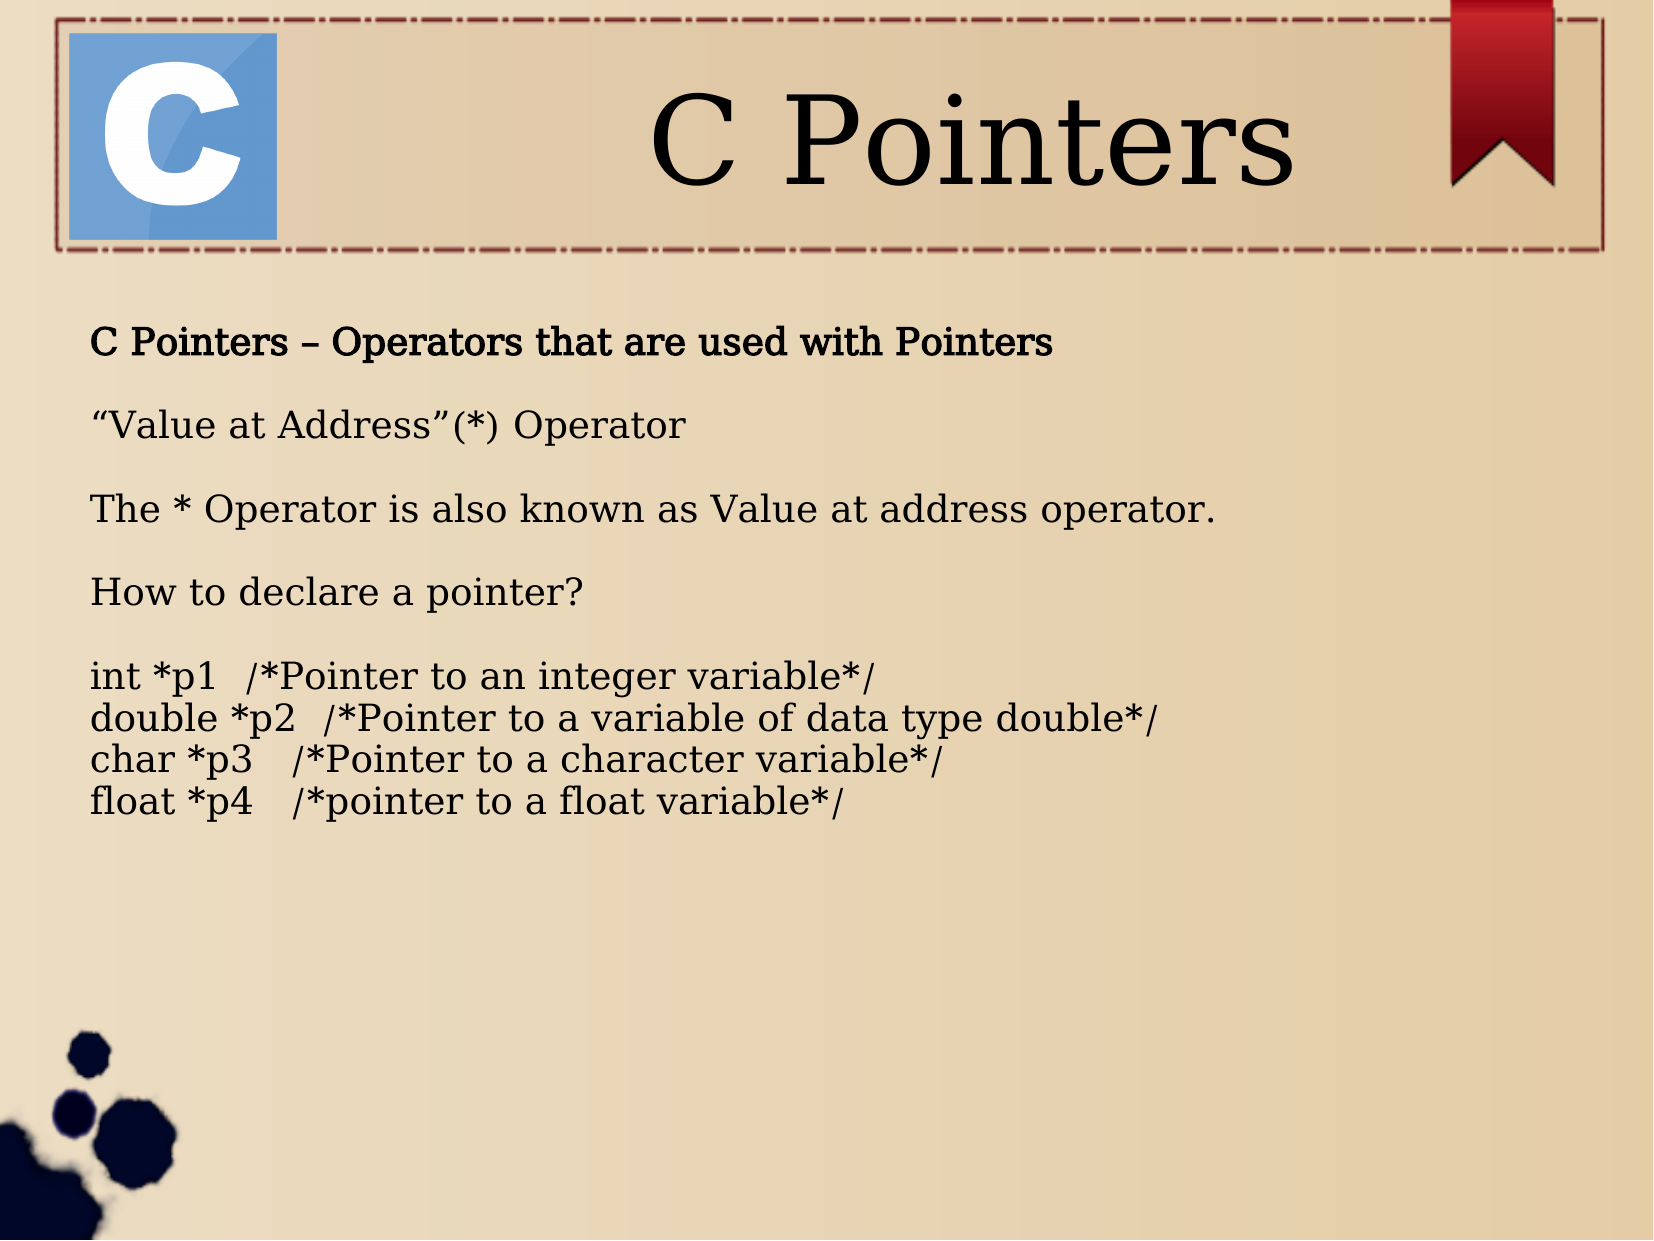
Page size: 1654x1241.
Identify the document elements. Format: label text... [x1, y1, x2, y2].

title C Pointers [495, 47, 1413, 229]
picture [0, 0, 1654, 1240]
text_box C Pointers – Operators that are used with Pointers “Value at Address”(*) Operator The * Operator is also known as Value at address operator. How to declare a pointer? int *p1 /*Pointer to an integer variable*/ double *p2 /*Pointer to a variable of data type double*/ char *p3 /*Pointer to a character variable*/ float *p4 /*pointer to a float variable*/ [75, 313, 1606, 831]
